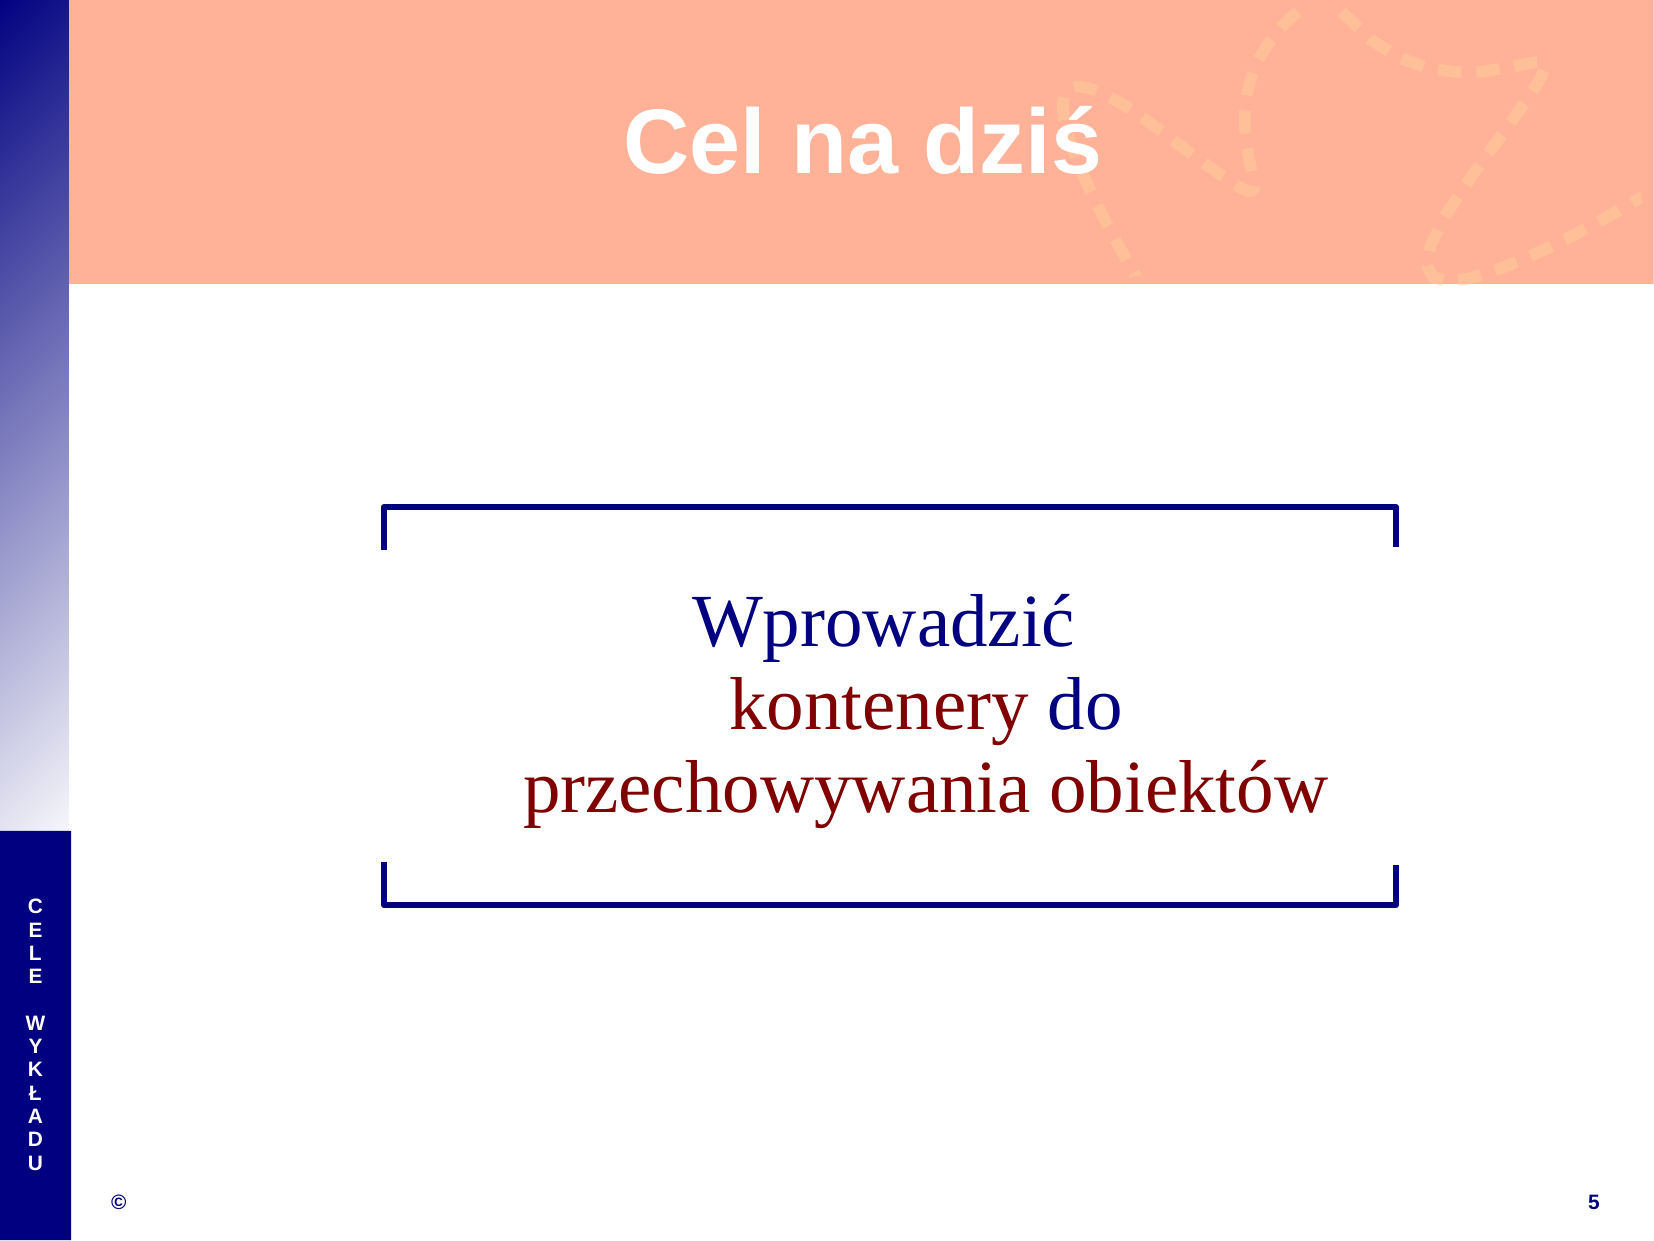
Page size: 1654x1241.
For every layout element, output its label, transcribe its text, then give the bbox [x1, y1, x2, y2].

text_box Wprowadzić kontenery do przechowywania obiektów [402, 477, 1378, 931]
text_box C E L E W Y K Ł A D U [0, 829, 71, 1241]
title Cel na dziś [109, 37, 1617, 246]
